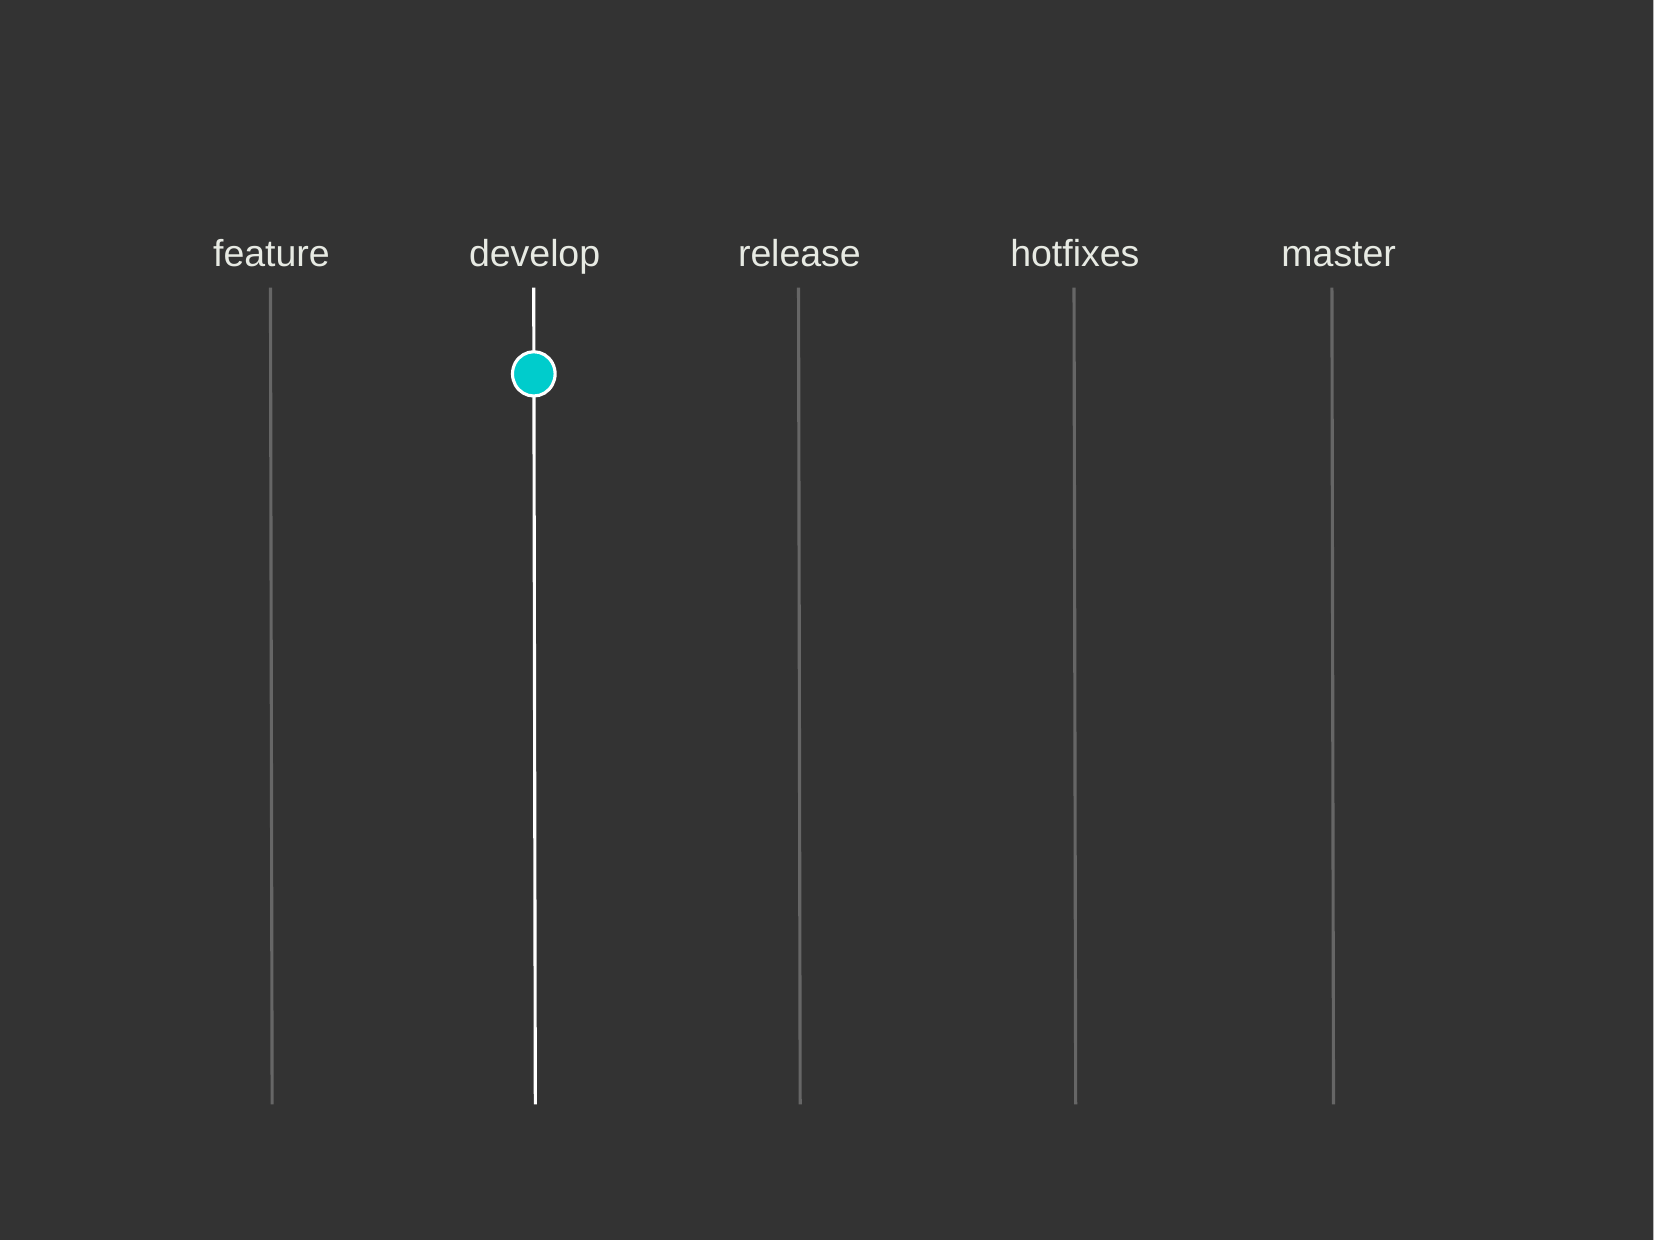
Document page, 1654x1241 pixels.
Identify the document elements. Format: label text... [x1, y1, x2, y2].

text_box master [1230, 213, 1447, 288]
text_box feature [163, 213, 380, 288]
text_box release [691, 213, 908, 288]
text_box develop [426, 213, 643, 288]
text_box [512, 351, 556, 397]
text_box hotfixes [966, 213, 1184, 288]
